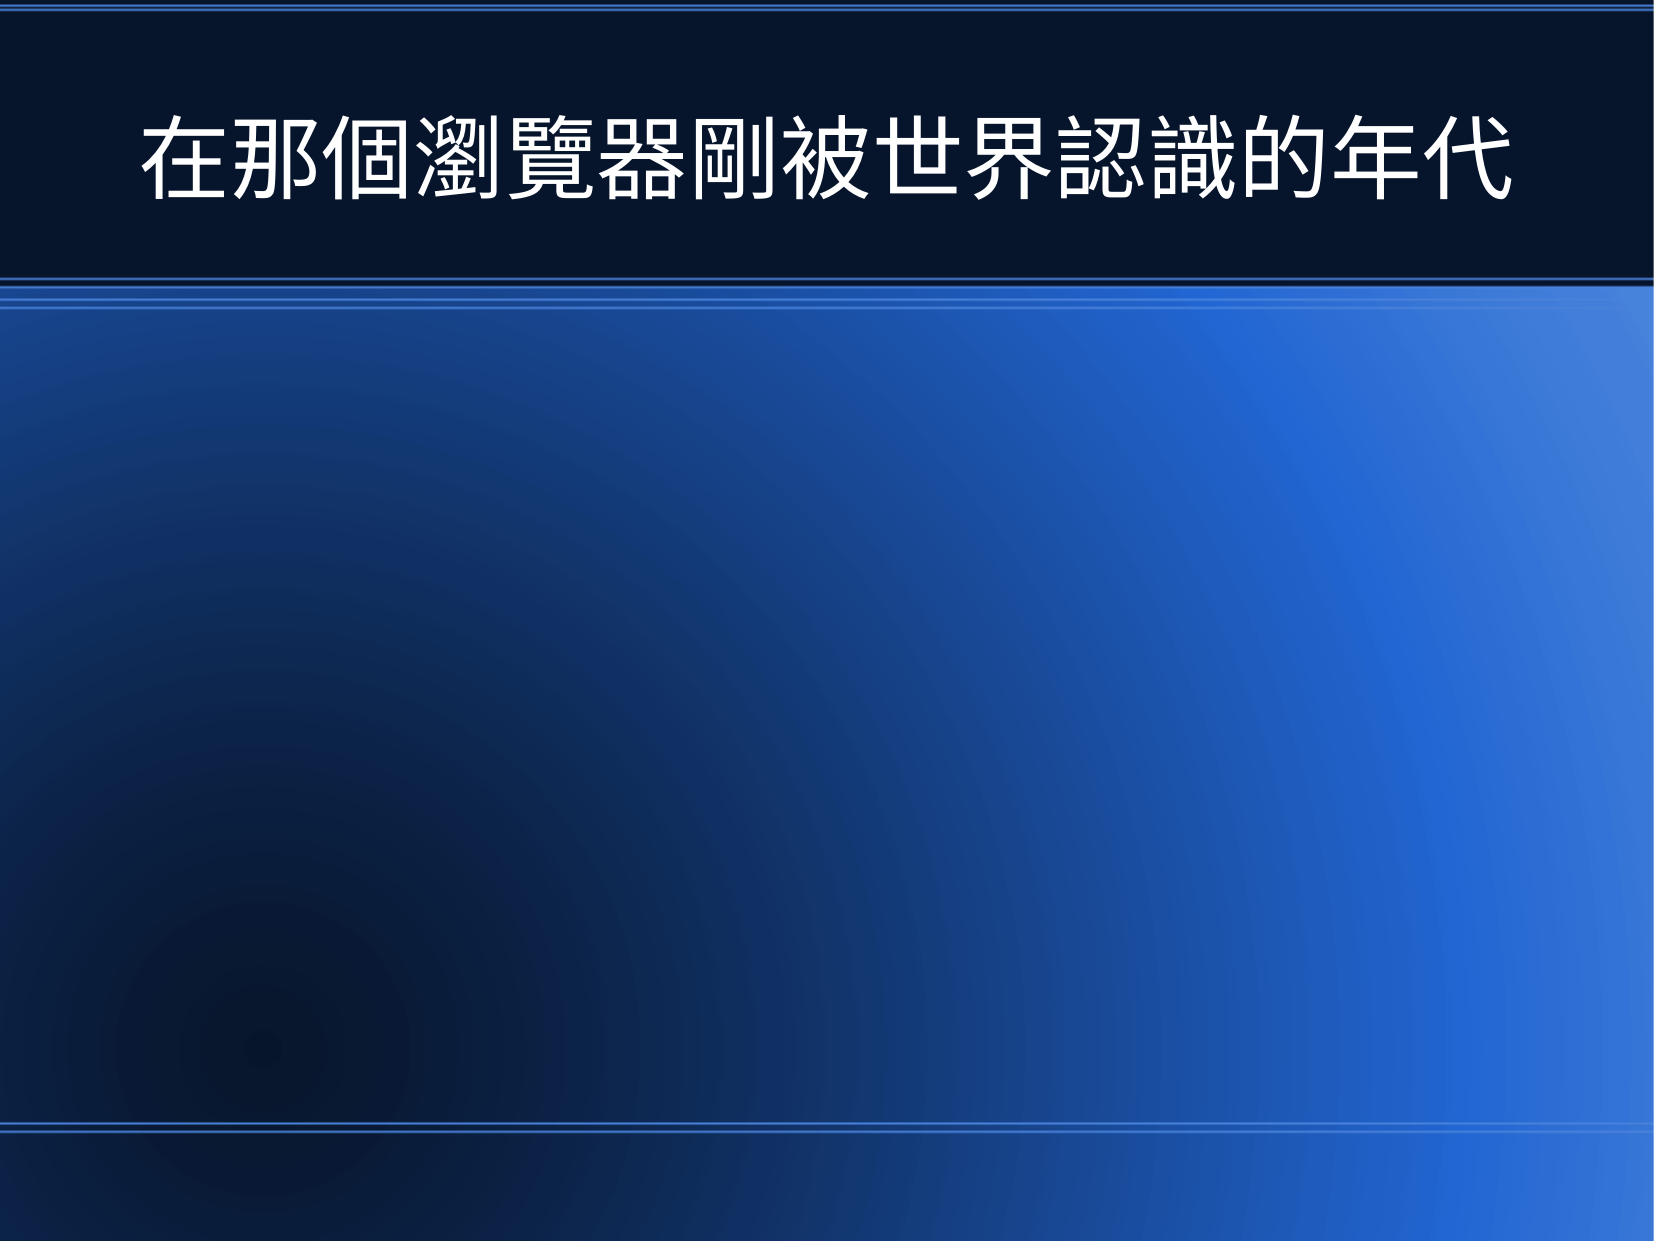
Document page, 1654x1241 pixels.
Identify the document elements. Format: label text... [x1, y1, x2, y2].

title 在那個瀏覽器剛被世界認識的年代 [82, 49, 1571, 257]
picture [0, 0, 1654, 1241]
